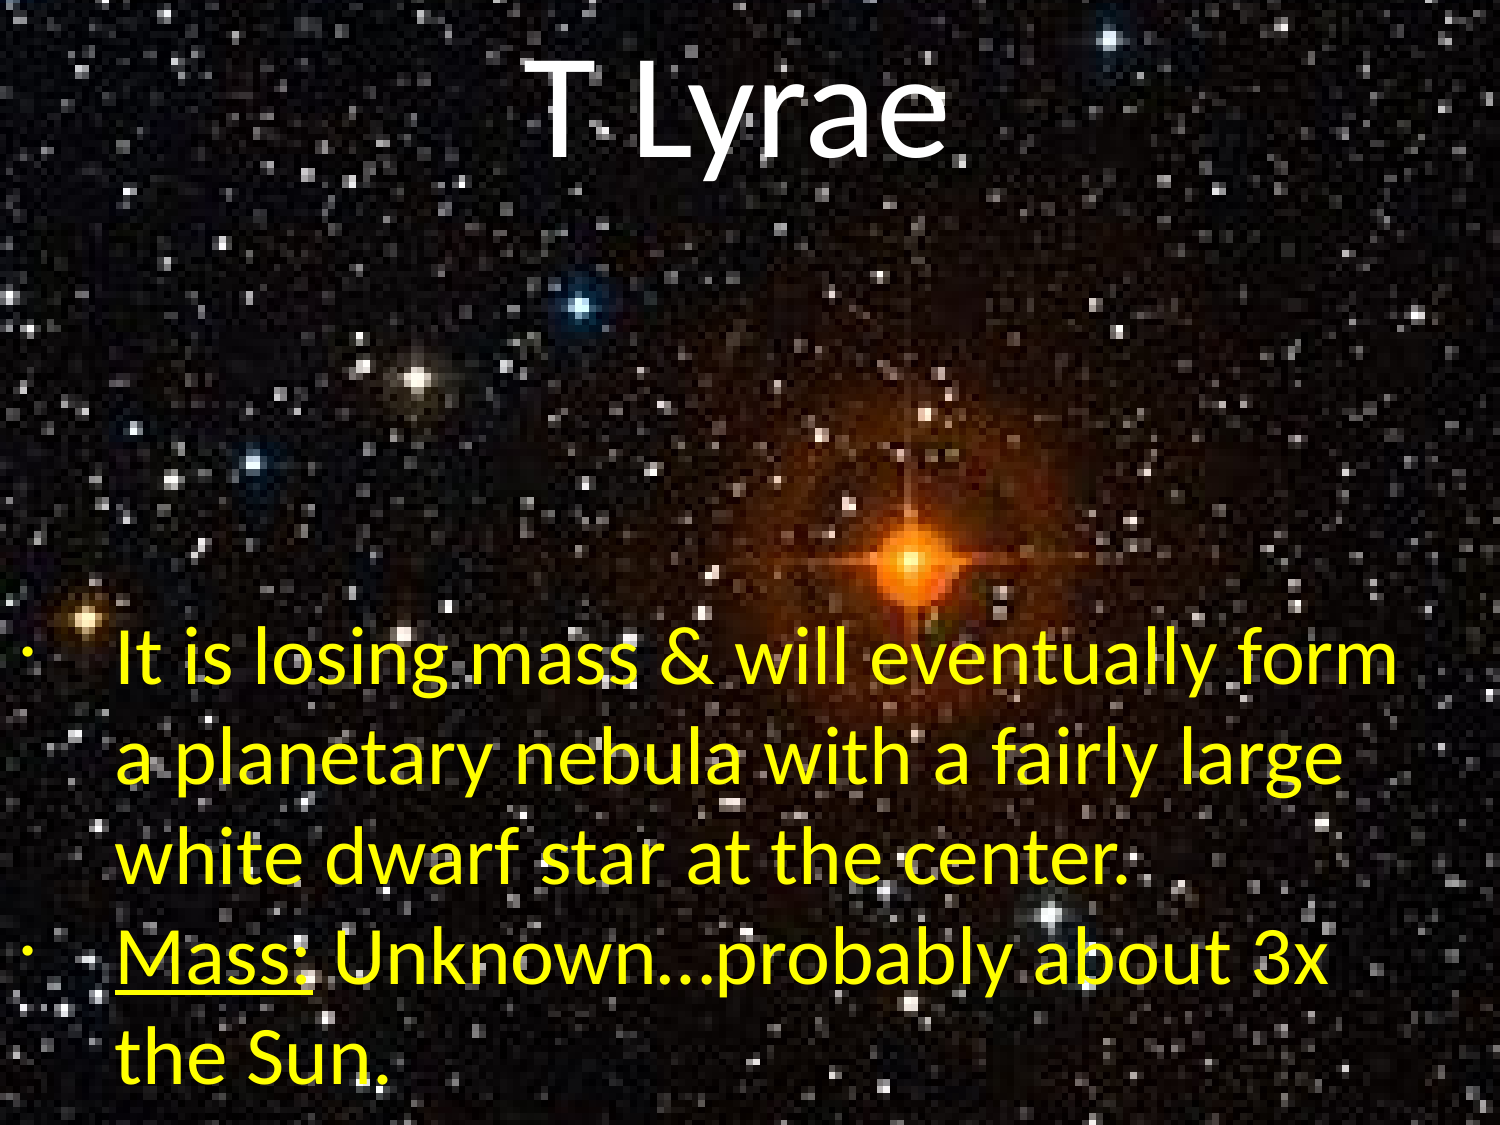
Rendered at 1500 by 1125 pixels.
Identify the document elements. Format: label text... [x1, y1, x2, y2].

text_box It is losing mass & will eventually form a planetary nebula with a fairly large white dwarf star at the center. Mass: Unknown…probably about 3x the Sun. [6, 193, 1441, 1109]
text_box T Lyrae [462, 0, 1013, 193]
picture [0, 0, 1500, 1125]
